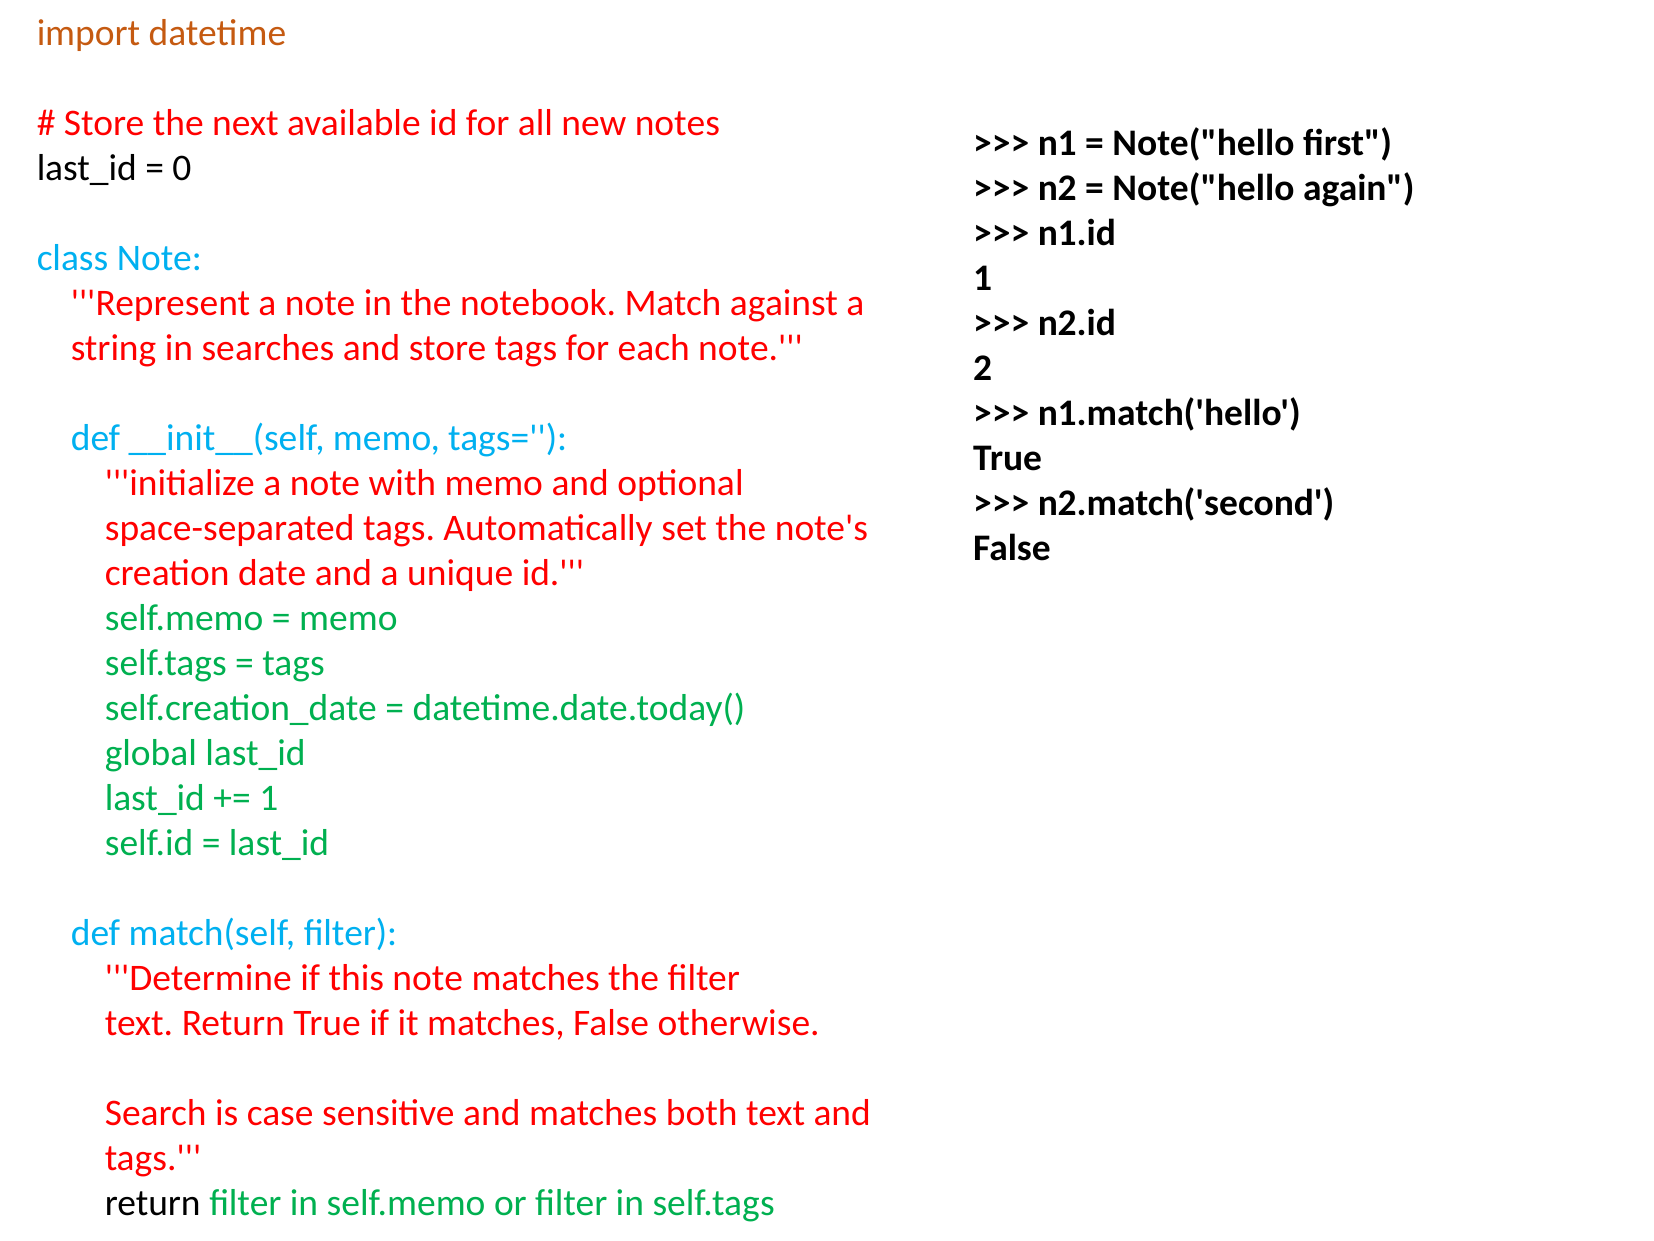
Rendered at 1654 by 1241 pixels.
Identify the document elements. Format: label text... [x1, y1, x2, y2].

text_box import datetime # Store the next available id for all new notes last_id = 0 class Note: '''Represent a note in the notebook. Match against a string in searches and store tags for each note.''' def __init__(self, memo, tags=''): '''initialize a note with memo and optional space-separated tags. Automatically set the note's creation date and a unique id.''' self.memo = memo self.tags = tags self.creation_date = datetime.date.today() global last_id last_id += 1 self.id = last_id def match(self, filter): '''Determine if this note matches the filter text. Return True if it matches, False otherwise. Search is case sensitive and matches both text and tags.''' return filter in self.memo or filter in self.tags [21, 0, 912, 1241]
text_box >>> n1 = Note("hello first") >>> n2 = Note("hello again") >>> n1.id 1 >>> n2.id 2 >>> n1.match('hello') True >>> n2.match('second') False [958, 111, 1618, 576]
